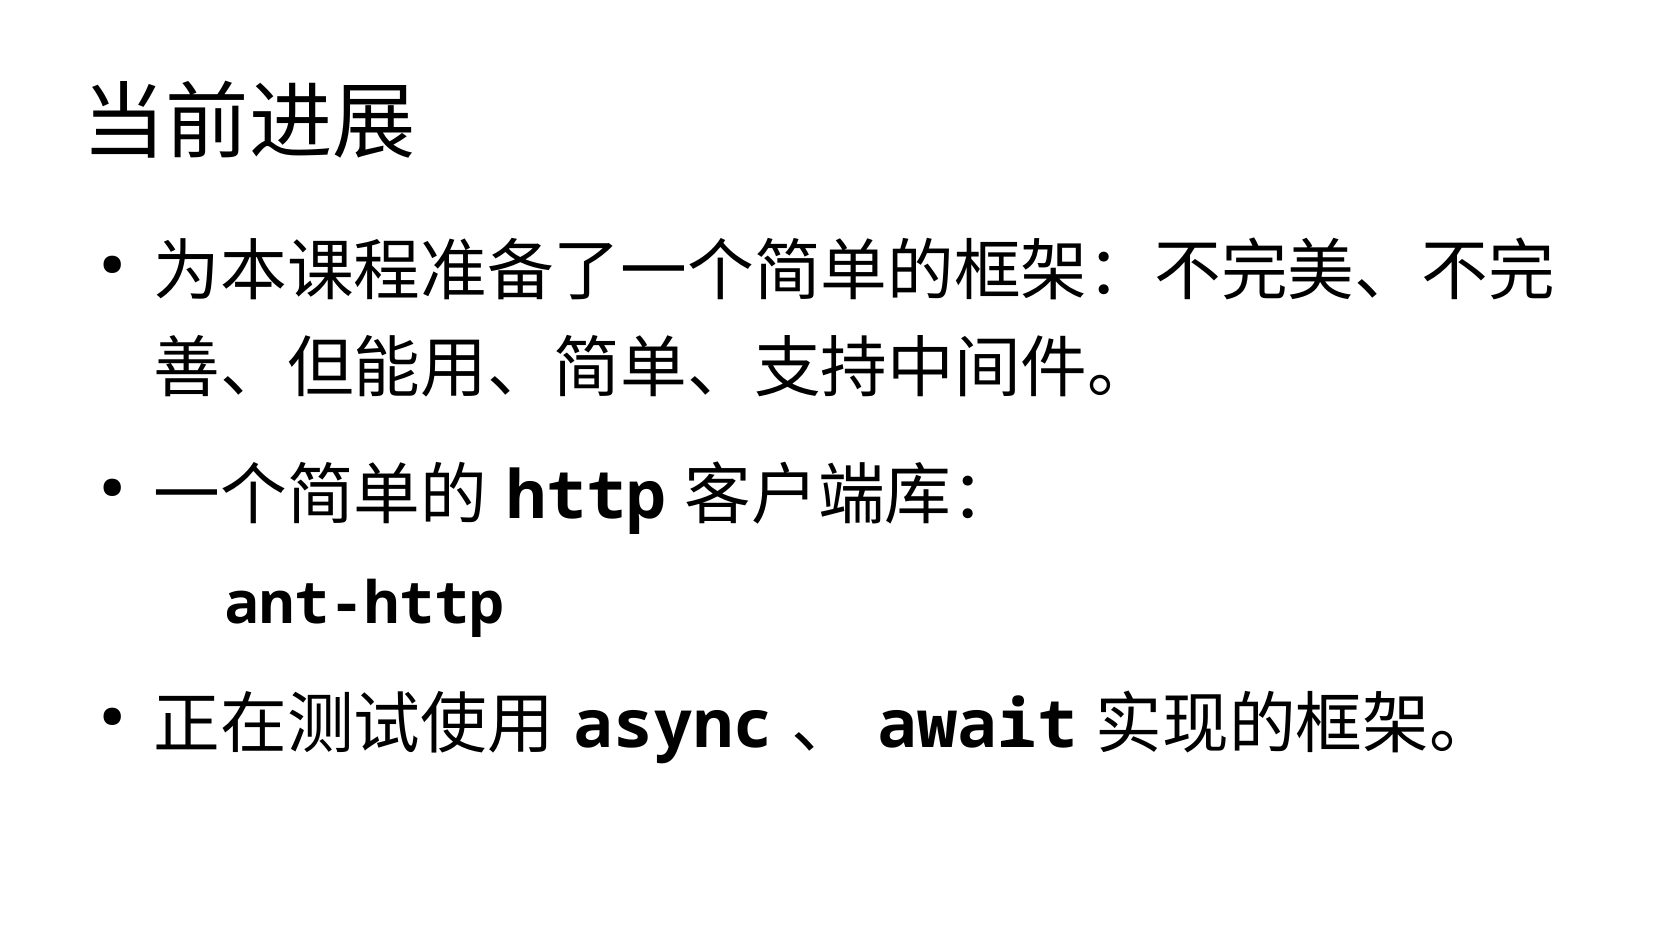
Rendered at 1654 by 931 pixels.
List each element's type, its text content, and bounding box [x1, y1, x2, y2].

list 为本课程准备了一个简单的框架：不完美、不完善、但能用、简单、支持中间件。 一个简单的http客户端库： ant-http 正在测试使用async、await实现的框架。 [82, 217, 1571, 848]
title 当前进展 [82, 37, 1571, 193]
